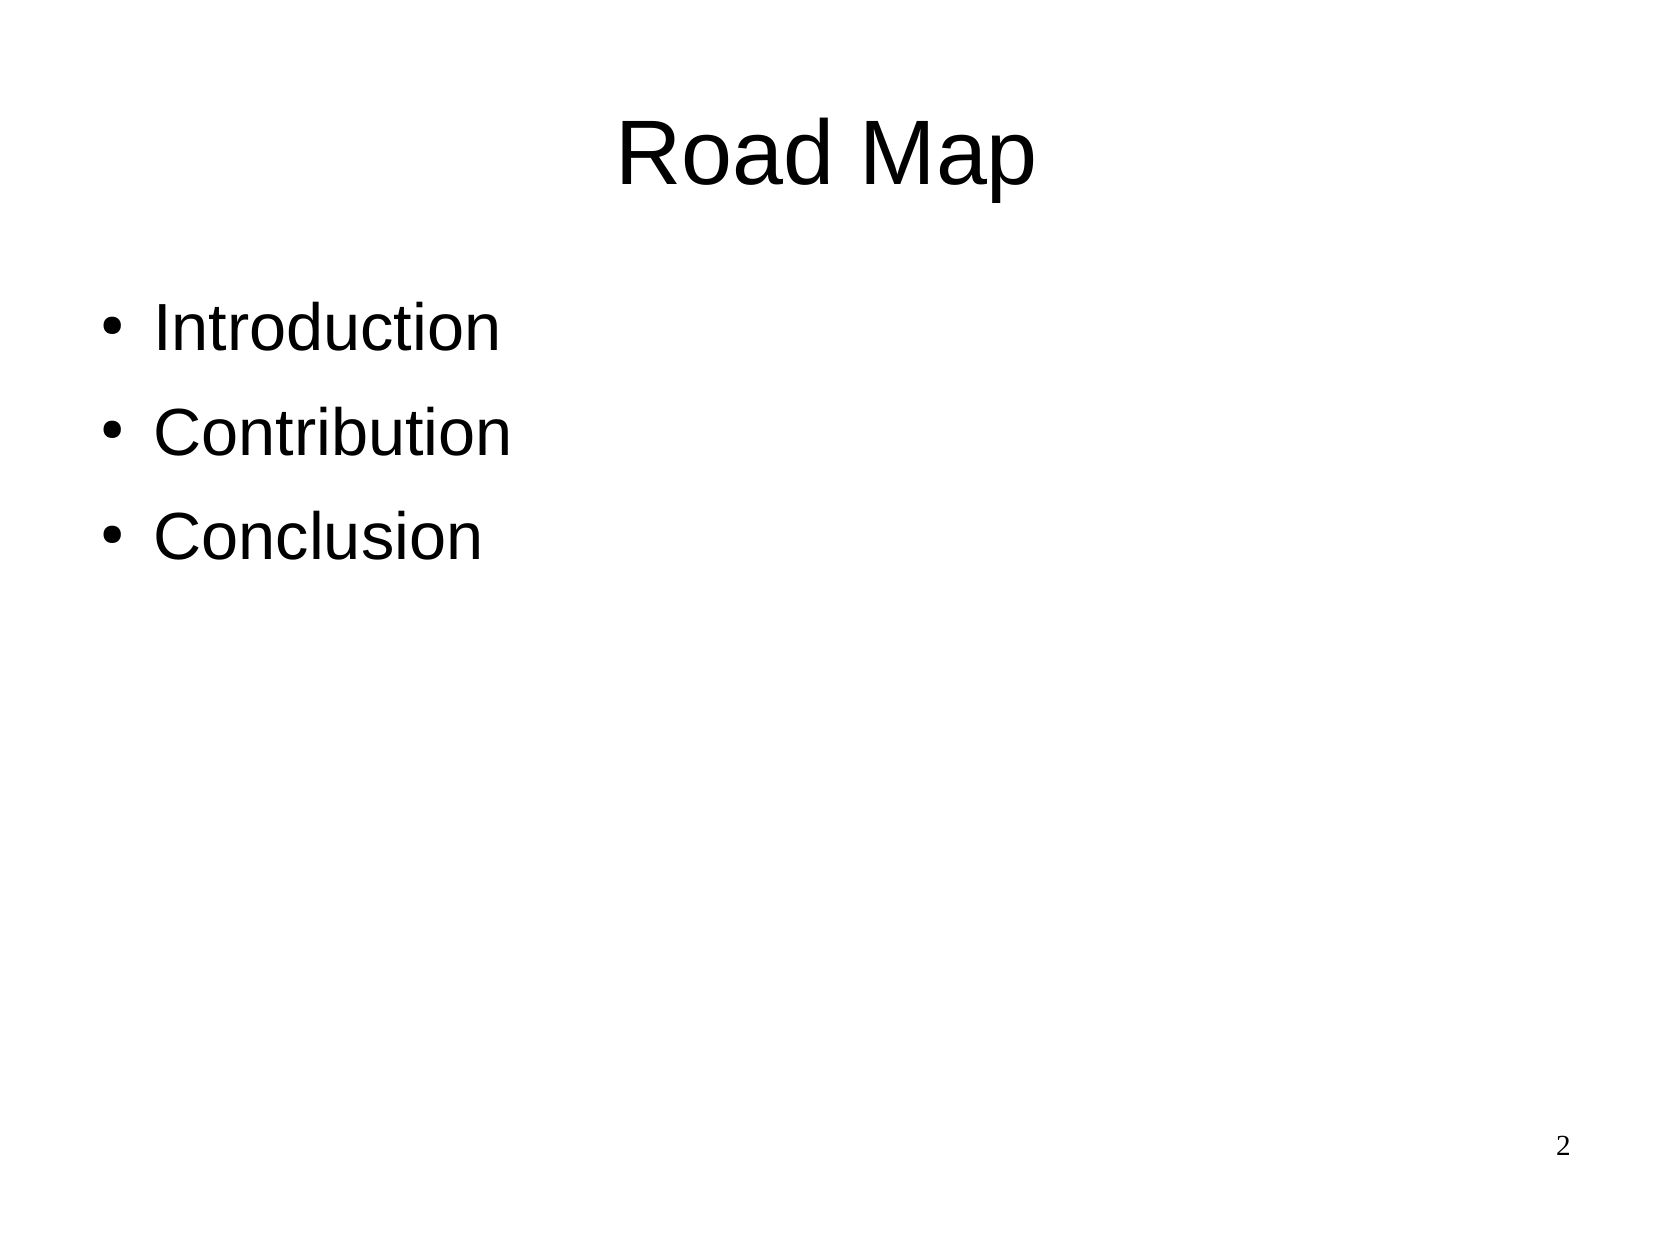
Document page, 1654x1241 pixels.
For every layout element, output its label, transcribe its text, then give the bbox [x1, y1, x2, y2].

title Road Map [82, 49, 1571, 257]
list Introduction Contribution Conclusion [82, 290, 1538, 1010]
